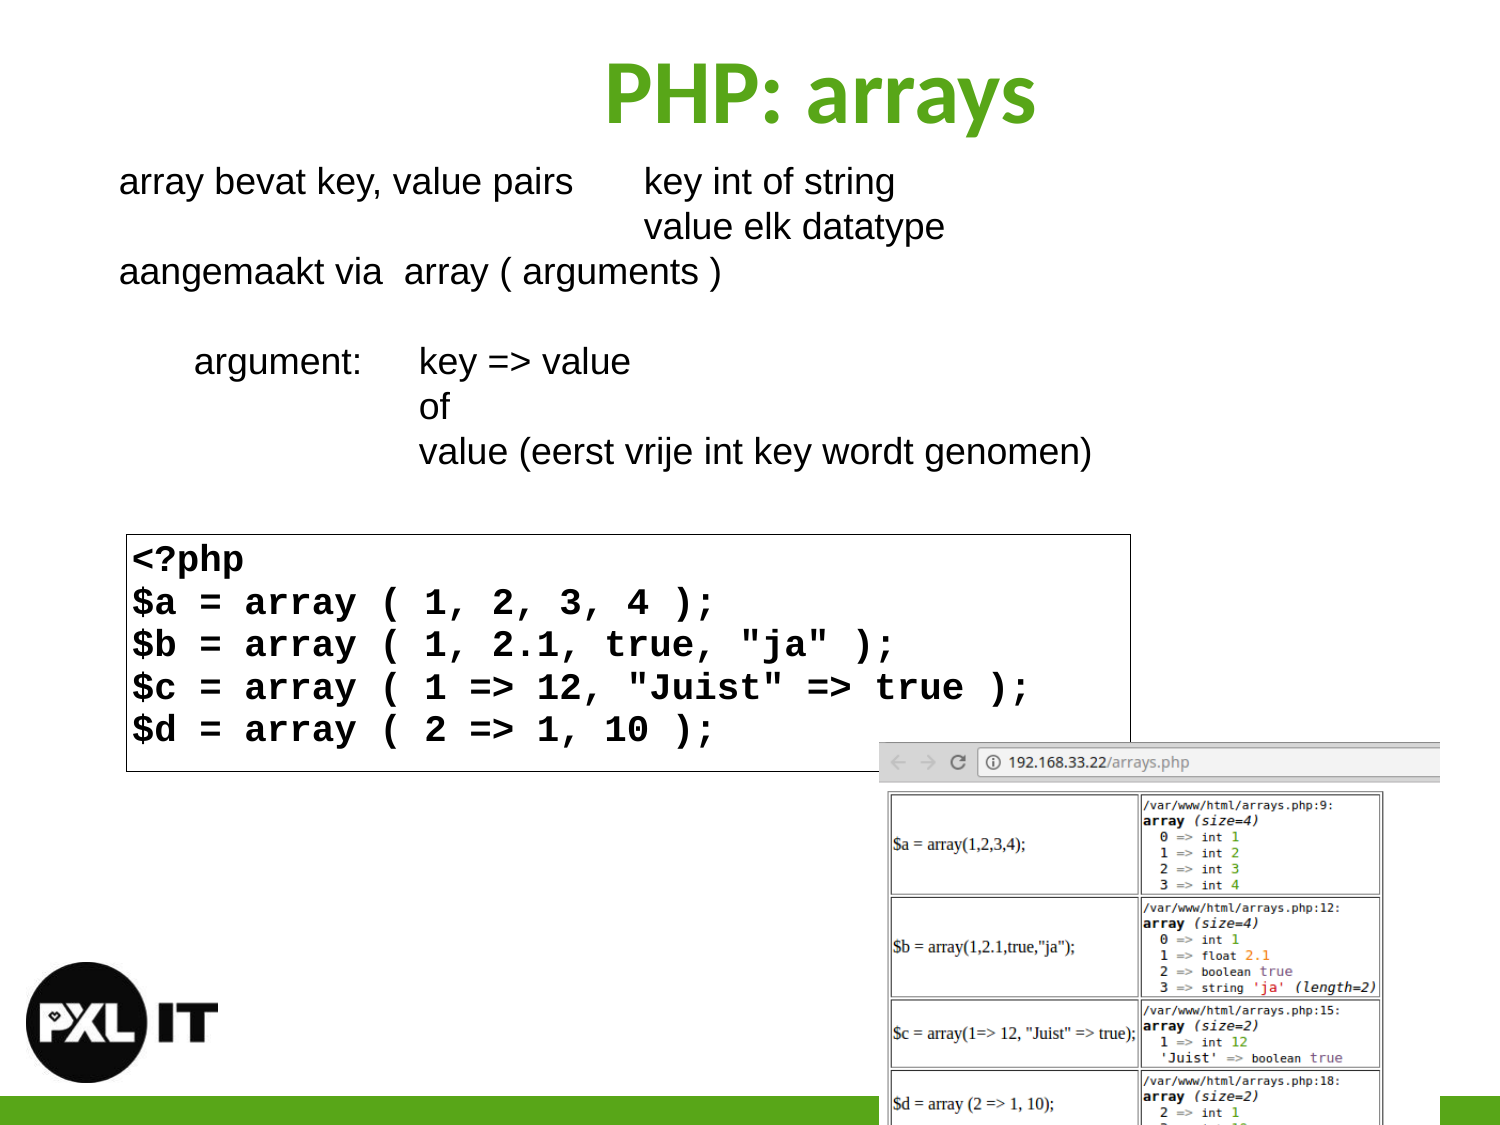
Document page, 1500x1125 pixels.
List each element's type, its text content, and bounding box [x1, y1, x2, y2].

picture [879, 742, 1440, 1125]
text_box PHP: arrays [201, 24, 1440, 151]
picture [26, 962, 218, 1083]
text_box array bevat key, value pairs key int of string value elk datatype aangemaakt via array ( arguments ) argument: key => value of value (eerst vrije int key wordt genomen) [103, 141, 1282, 539]
table_header <?php $a = array ( 1, 2, 3, 4 ); $b = array ( 1, 2.1, true, "ja" ); $c = array ( 1 => 12, "Juist" => true ); $d = array ( 2 => 1, 10 ); [127, 535, 1130, 771]
